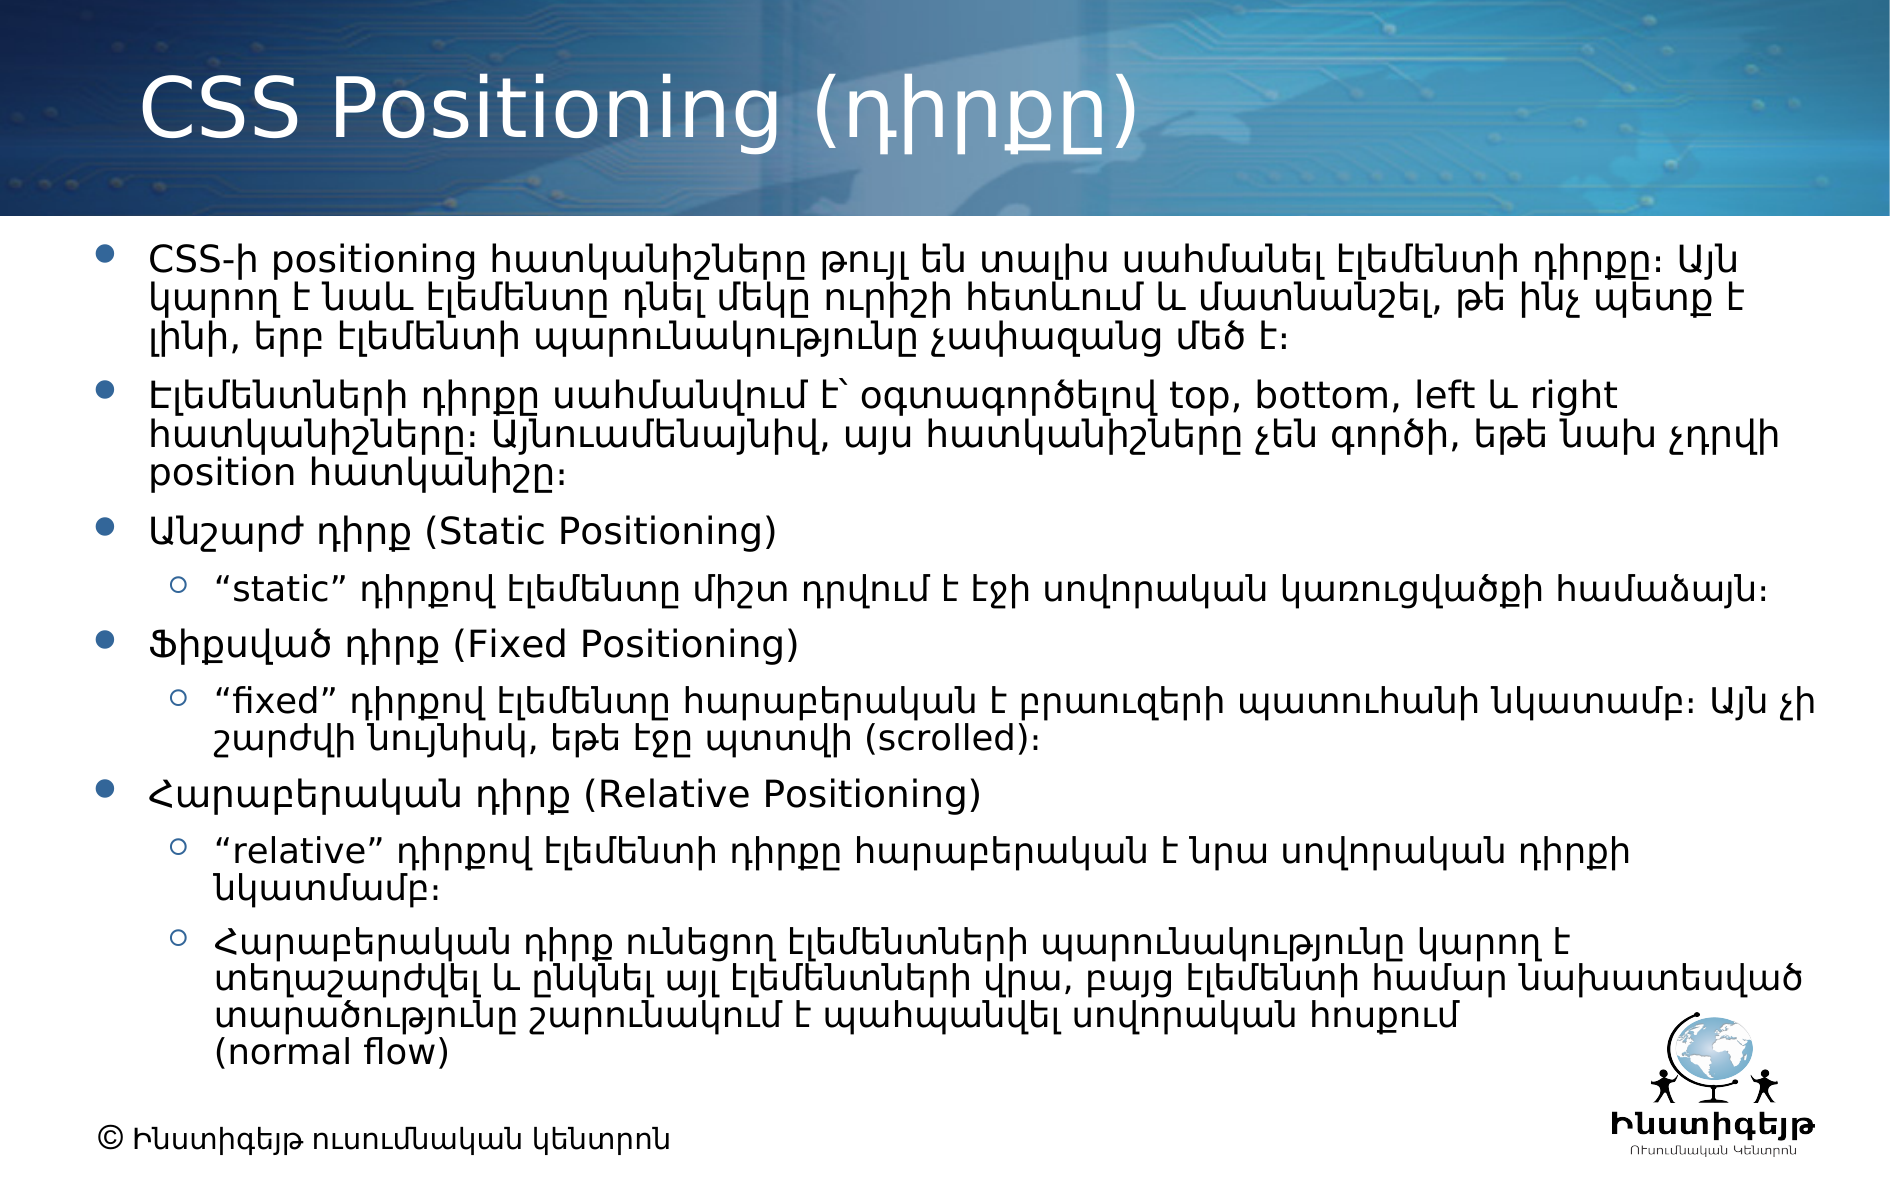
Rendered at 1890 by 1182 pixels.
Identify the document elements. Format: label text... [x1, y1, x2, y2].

list CSS-ի positioning հատկանիշները թույլ են տալիս սահմանել էլեմենտի դիրքը։ Այն կարող է նաև էլեմենտը դնել մեկը ուրիշի հետևում և մատնանշել, թե ինչ պետք է լինի, երբ էլեմենտի պարունակությունը չափազանց մեծ է։ Էլեմենտների դիրքը սահմանվում է՝ օգտագործելով top, bottom, left և right հատկանիշները։ Այնուամենայնիվ, այս հատկանիշները չեն գործի, եթե նախ չդրվի position հատկանիշը։ Անշարժ դիրք (Static Positioning) “static” դիրքով էլեմենտը միշտ դրվում է էջի սովորական կառուցվածքի համաձայն։ Ֆիքսված դիրք (Fixed Positioning) “fixed” դիրքով էլեմենտը հարաբերական է բրաուզերի պատուհանի նկատամբ։ Այն չի շարժվի նույնիսկ, եթե էջը պտտվի (scrolled)։ Հարաբերական դիրք (Relative Positioning) “relative” դիրքով էլեմենտի դիրքը հարաբերական է նրա սովորական դիրքի նկատմամբ։ Հարաբերական դիրք ունեցող էլեմենտների պարունակությունը կարող է տեղաշարժվել և ընկնել այլ էլեմենտների վրա, բայց էլեմենտի համար նախատեսված տարածությունը շարունակում է պահպանվել սովորական հոսքում (normal flow) [93, 241, 1820, 269]
picture [0, 0, 1890, 216]
picture [1612, 1016, 1815, 1157]
text_box CSS Positioning (դիրքը) [138, 82, 1801, 86]
